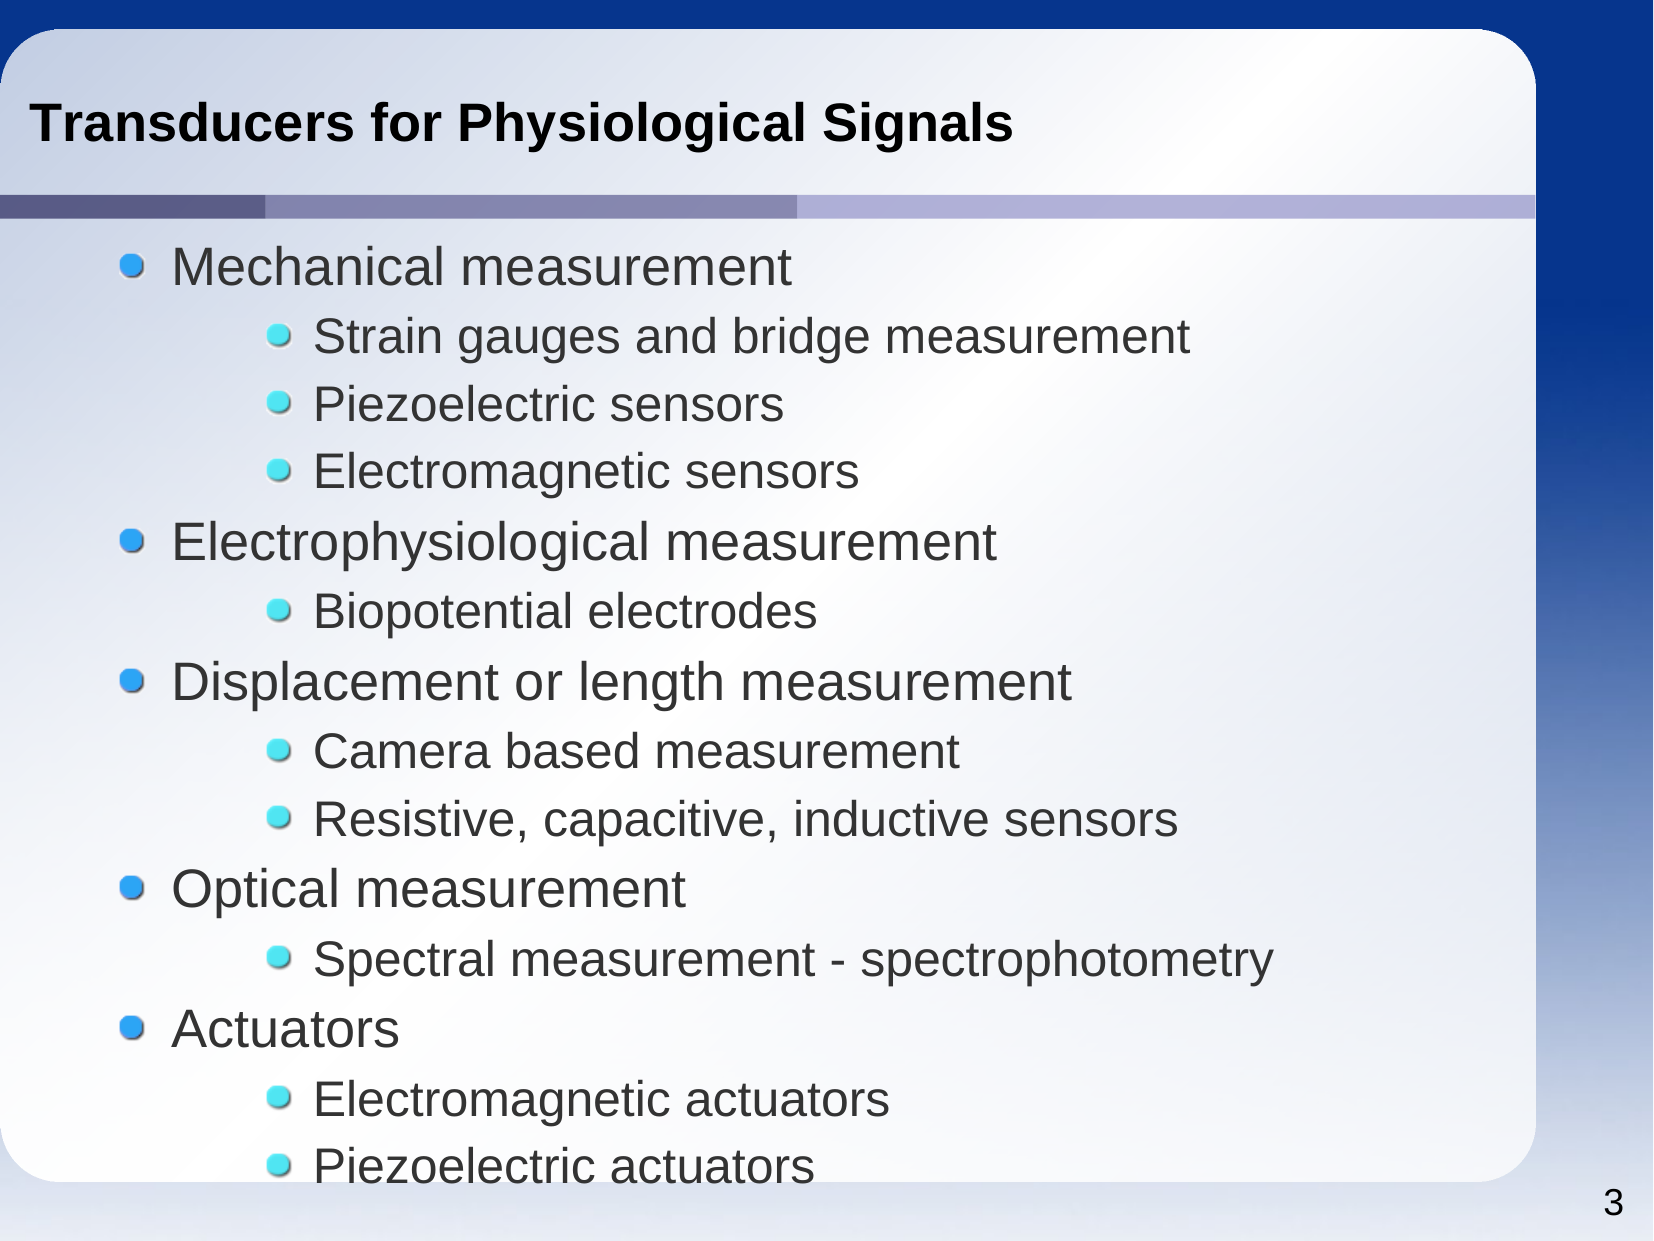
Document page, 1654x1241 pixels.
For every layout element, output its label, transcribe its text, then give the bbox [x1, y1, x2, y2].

list Mechanical measurement Strain gauges and bridge measurement Piezoelectric sensors Electromagnetic sensors Electrophysiological measurement Biopotential electrodes Displacement or length measurement Camera based measurement Resistive, capacitive, inductive sensors Optical measurement Spectral measurement - spectrophotometry Actuators Electromagnetic actuators Piezoelectric actuators [29, 236, 1506, 1195]
picture [0, 0, 1654, 1241]
title Transducers for Physiological Signals [29, 59, 1506, 187]
